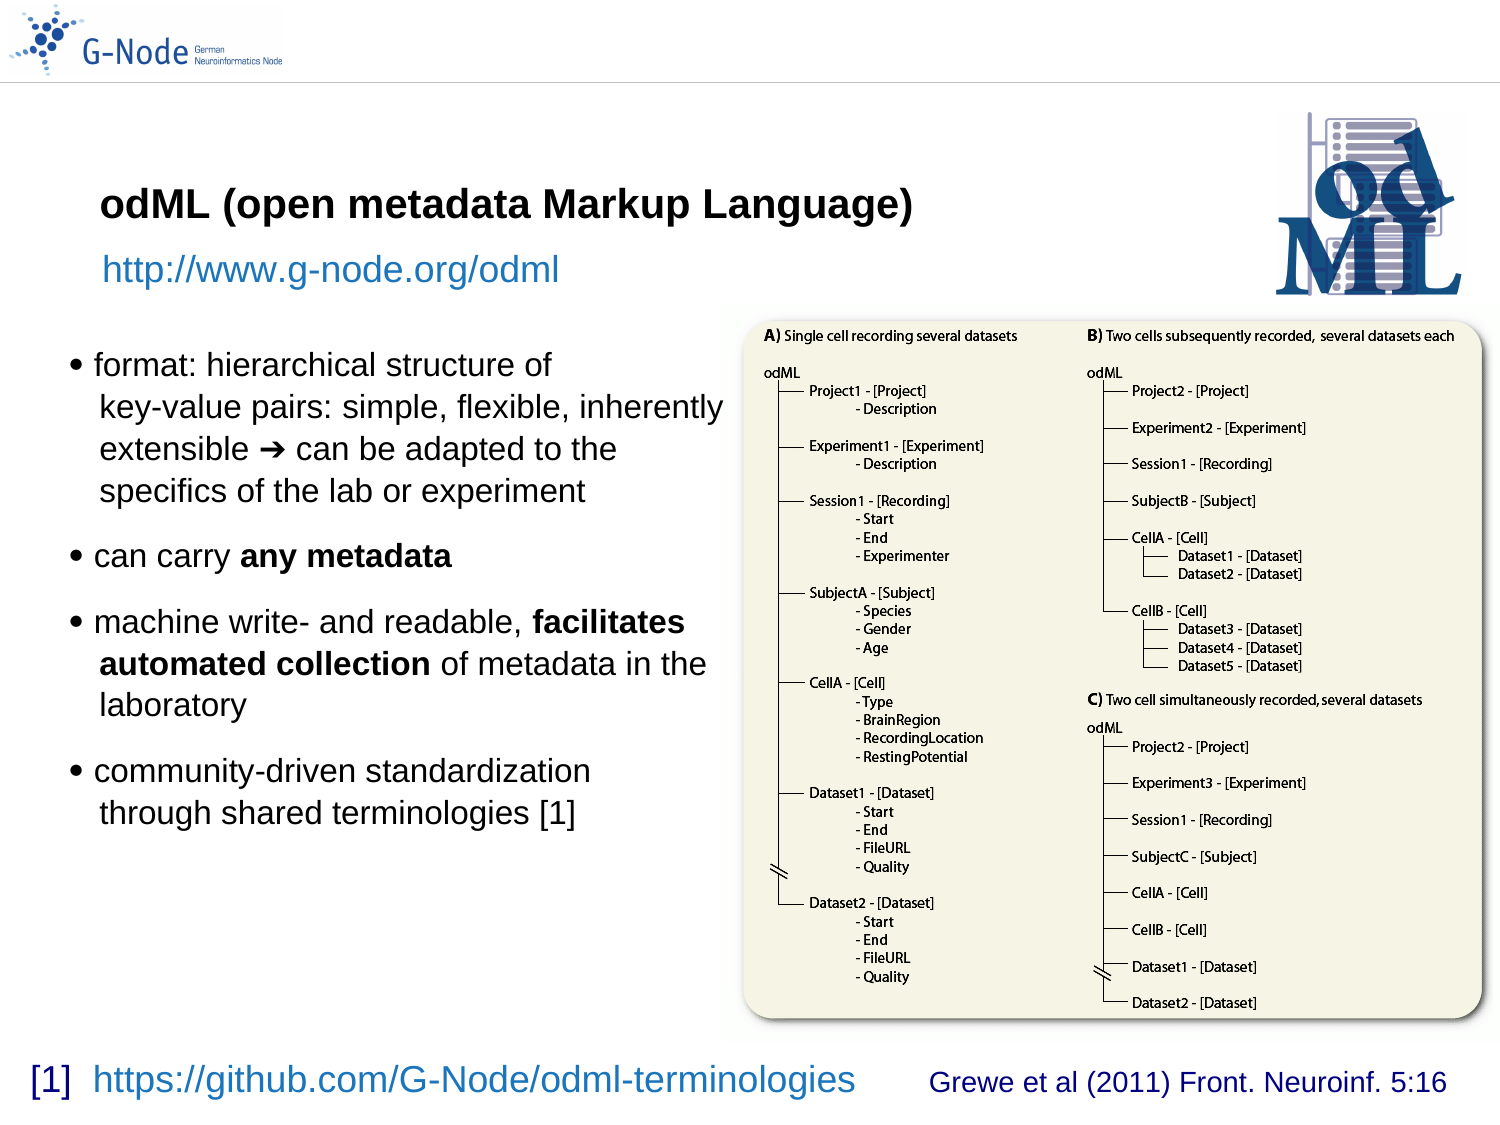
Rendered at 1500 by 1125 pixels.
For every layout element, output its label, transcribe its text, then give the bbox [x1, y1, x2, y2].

text_box http://www.g-node.org/odml [87, 202, 575, 298]
text_box  format: hierarchical structure of key-value pairs: simple, flexible, inherently extensible ➔ can be adapted to the specifics of the lab or experiment  can carry any metadata  machine write- and readable, facilitates automated collection of metadata in the laboratory  community-driven standardization through shared terminologies [1] [37, 333, 769, 839]
text_box [1] https://github.com/G-Node/odml-terminologies [15, 1012, 945, 1108]
text_box Grewe et al (2011) Front. Neuroinf. 5:16 [945, 1029, 1472, 1107]
text_box odML (open metadata Markup Language) [84, 164, 1275, 235]
picture [1275, 112, 1469, 296]
picture [724, 304, 1500, 1043]
picture [9, 4, 282, 76]
